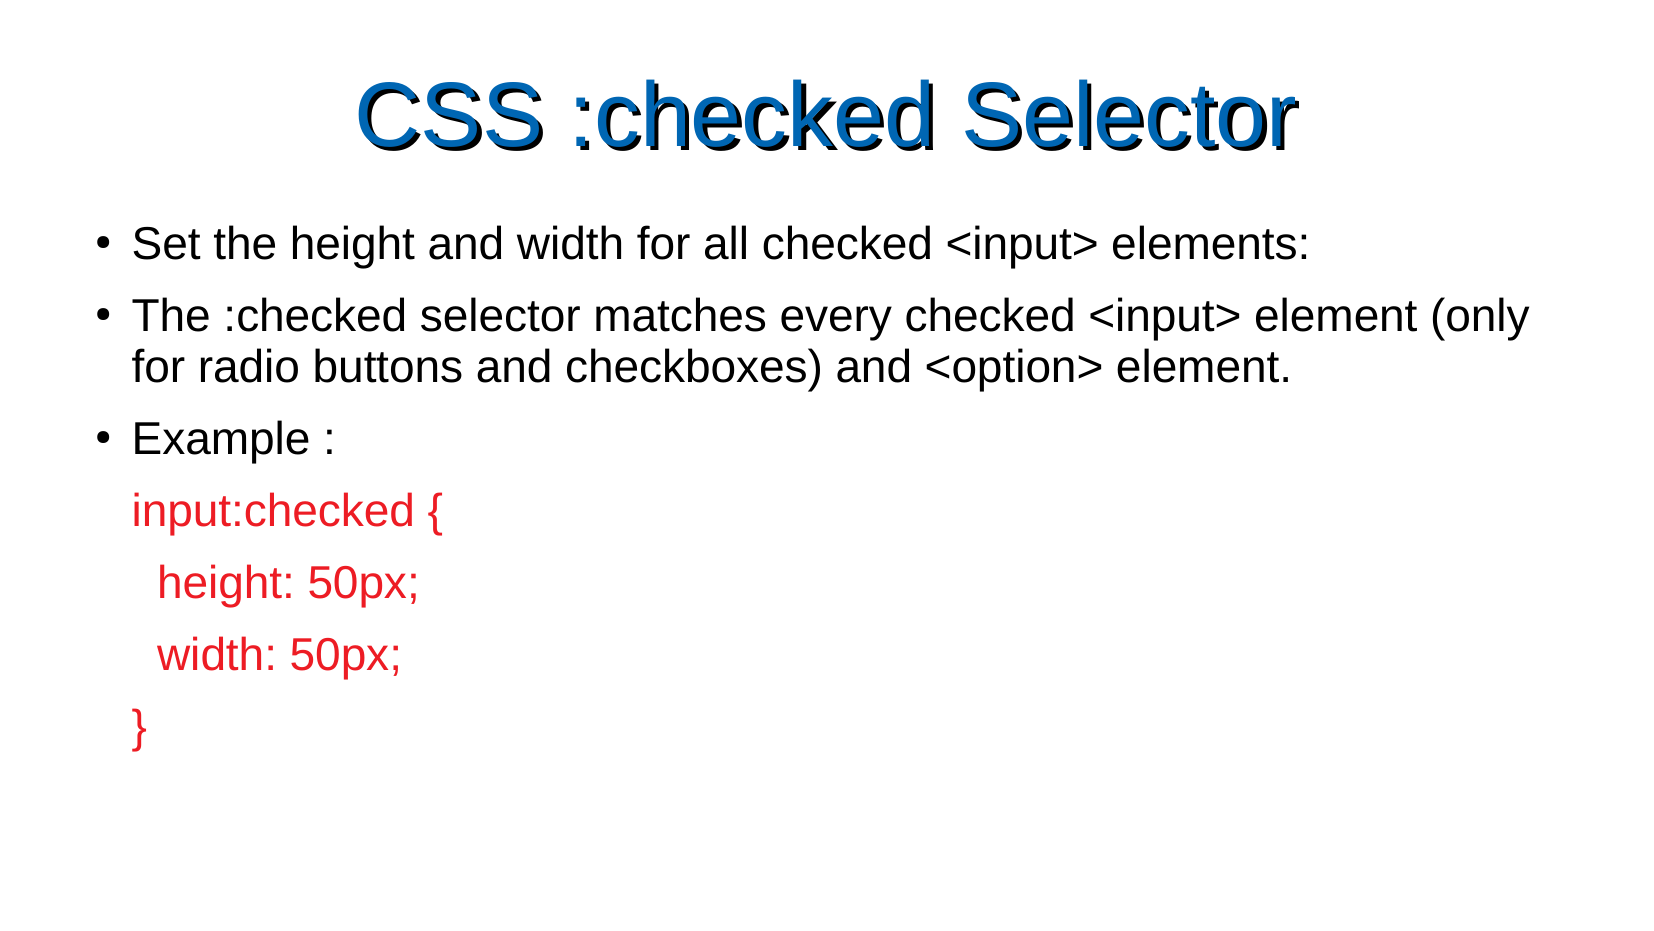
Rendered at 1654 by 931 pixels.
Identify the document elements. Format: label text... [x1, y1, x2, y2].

list Set the height and width for all checked <input> elements: The :checked selector matches every checked <input> element (only for radio buttons and checkboxes) and <option> element. Example : input:checked { height: 50px; width: 50px; } [82, 217, 1571, 758]
title CSS :checked Selector [82, 37, 1571, 193]
